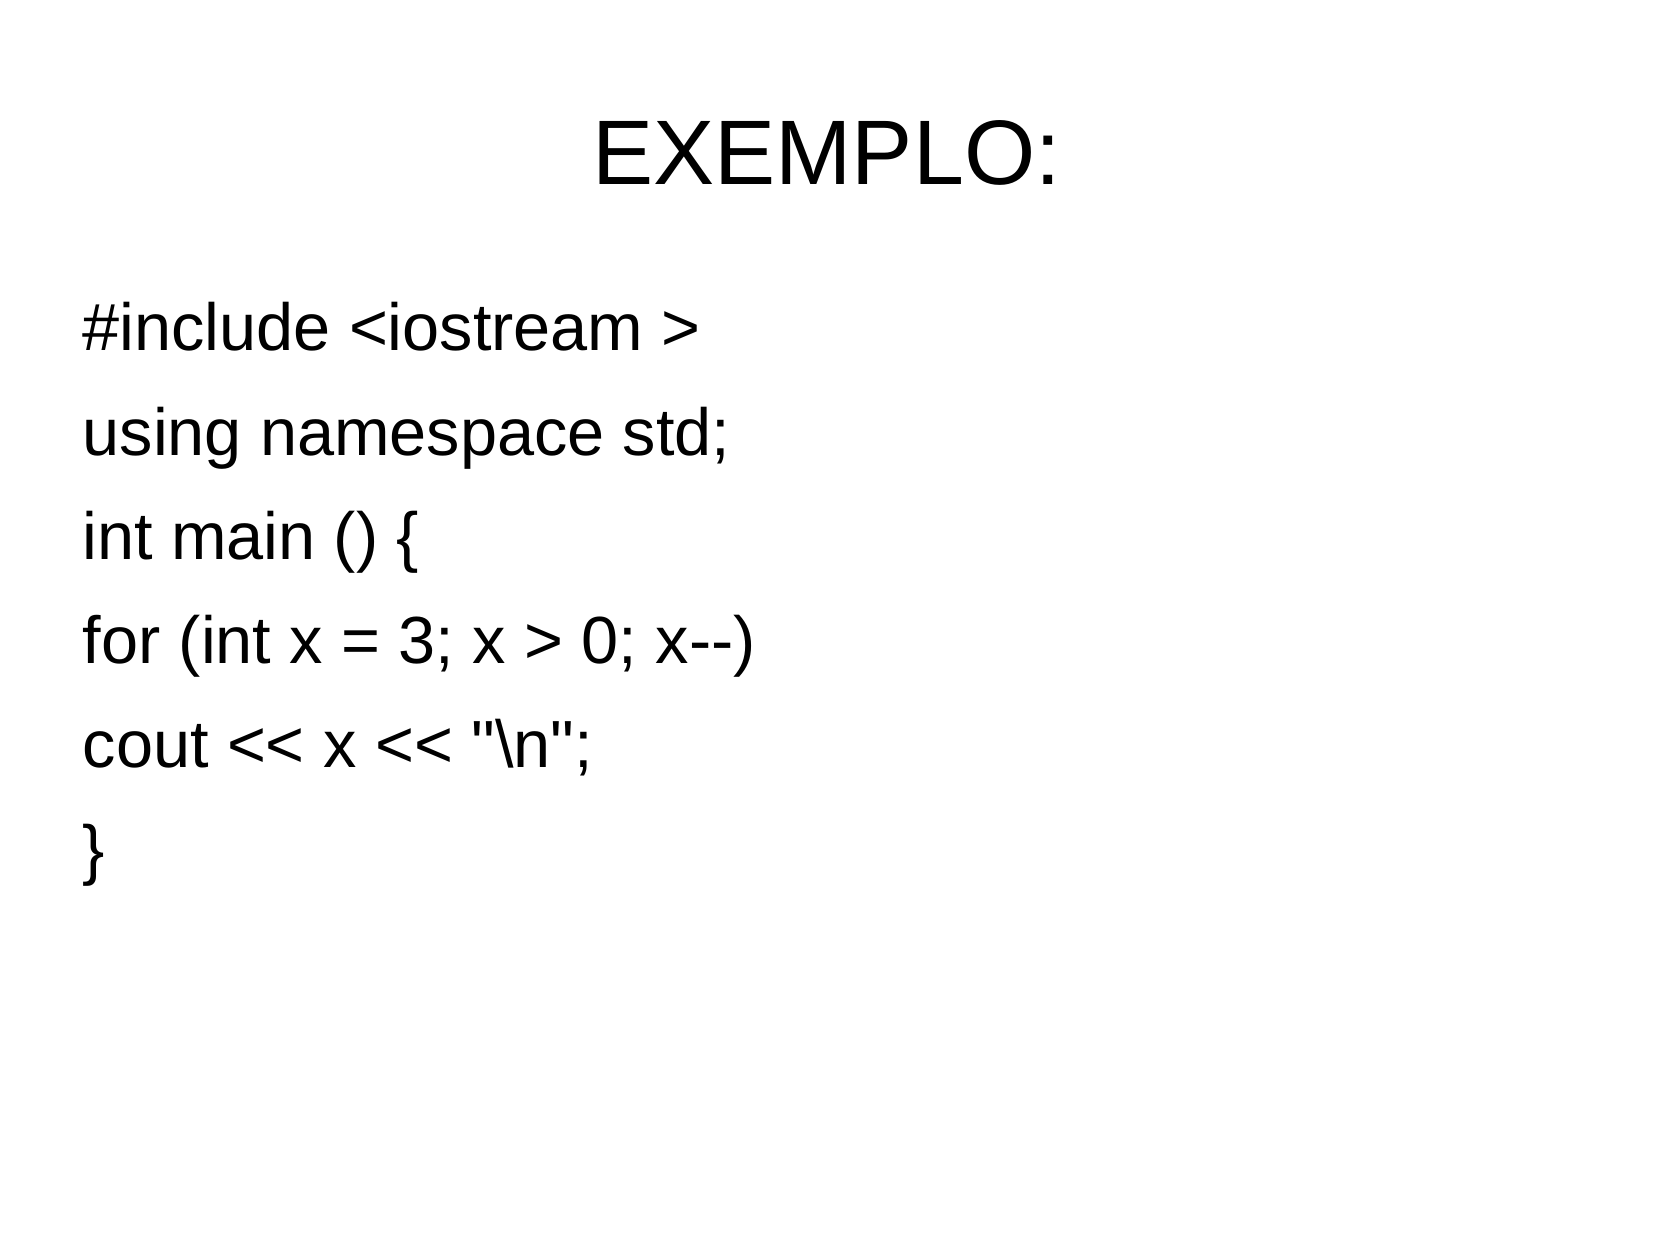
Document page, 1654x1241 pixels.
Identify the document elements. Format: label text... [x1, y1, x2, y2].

list #include <iostream > using namespace std; int main () { for (int x = 3; x > 0; x--) cout << x << "\n"; } [82, 290, 1571, 1109]
title EXEMPLO: [82, 49, 1571, 257]
